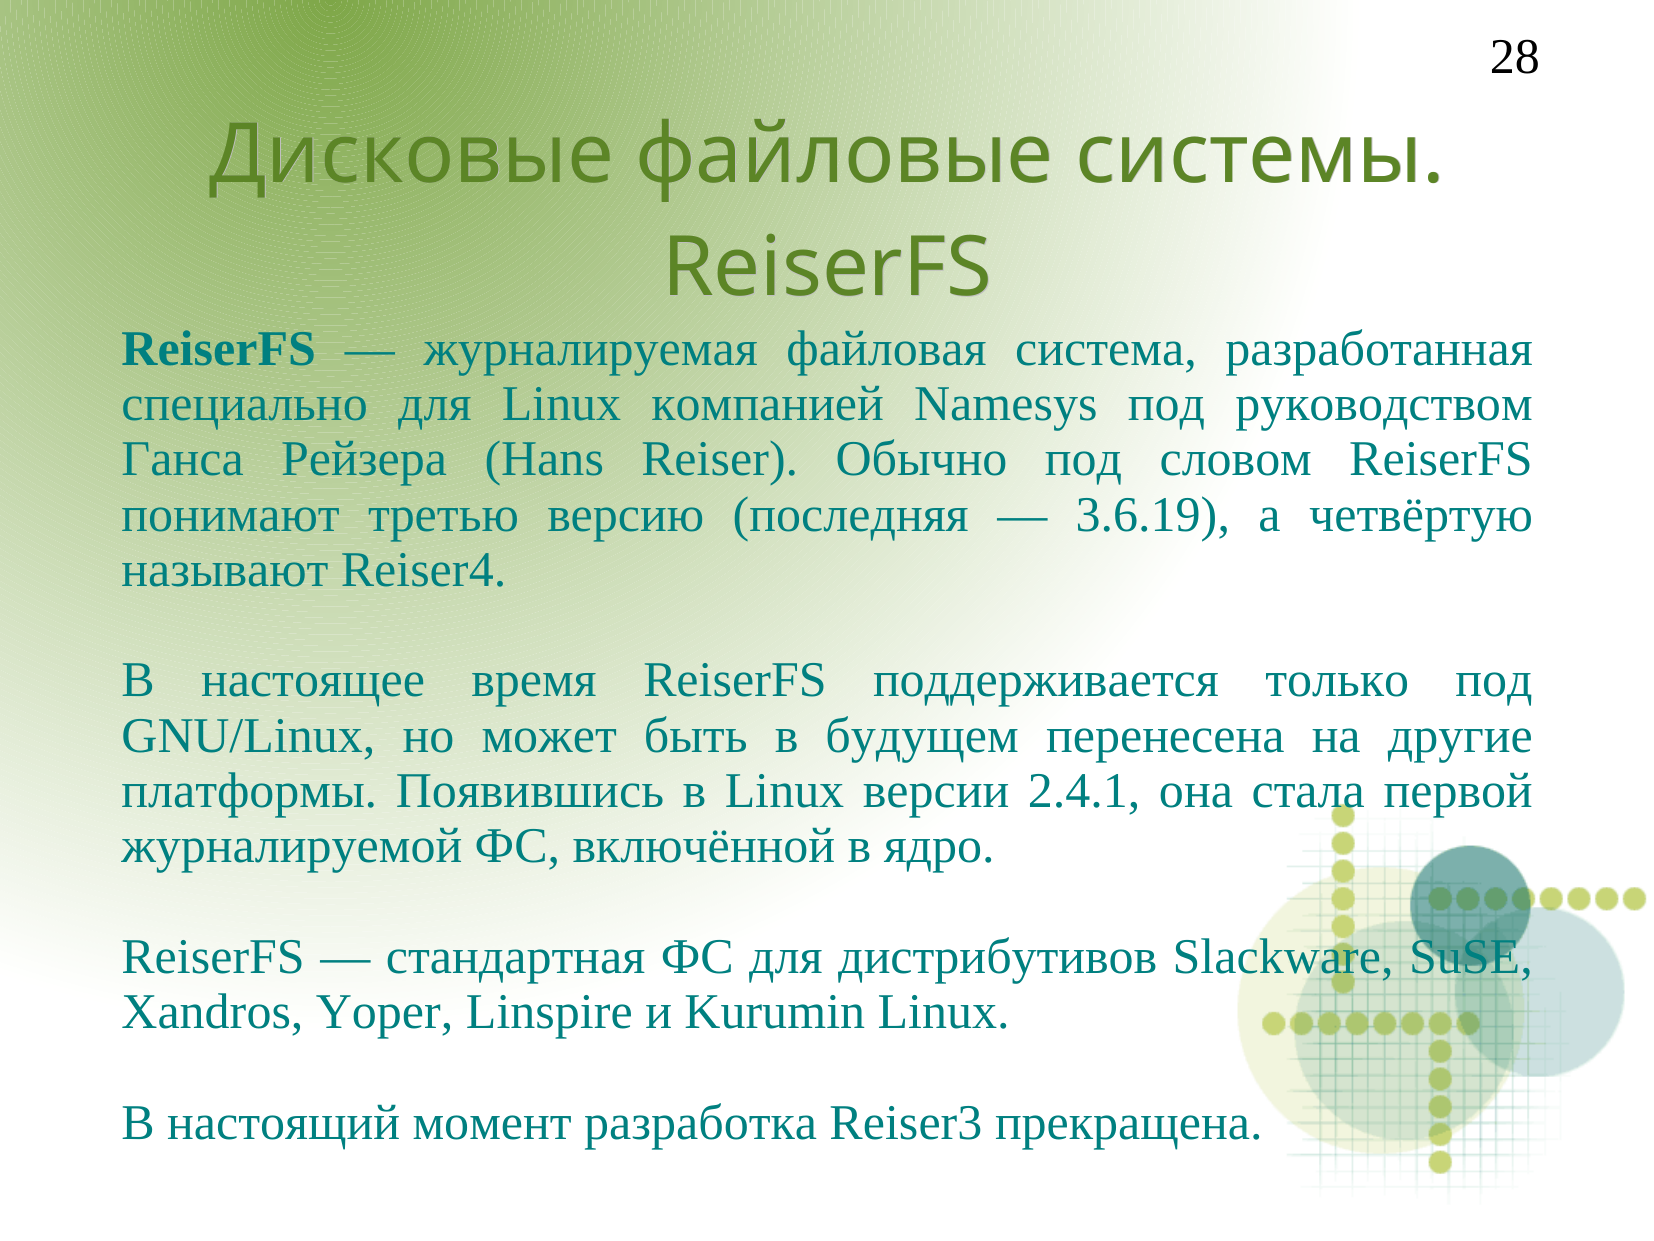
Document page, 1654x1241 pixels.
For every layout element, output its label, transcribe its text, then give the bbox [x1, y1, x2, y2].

title Дисковые файловые системы. ReiserFS [121, 102, 1534, 311]
picture [1224, 792, 1654, 1211]
subtitle ReiserFS — журналируемая файловая система, разработанная специально для Linux компанией Namesys под руководством Ганса Рейзера (Hans Reiser). Обычно под словом ReiserFS понимают третью версию (последняя — 3.6.19), а четвёртую называют Reiser4. В настоящее время ReiserFS поддерживается только под GNU/Linux, но может быть в будущем перенесена на другие платформы. Появившись в Linux версии 2.4.1, она стала первой журналируемой ФС, включённой в ядро. ReiserFS — стандартная ФС для дистрибутивов Slackware, SuSE, Xandros, Yoper, Linspire и Kurumin Linux. В настоящий момент разработка Reiser3 прекращена. [121, 312, 1534, 1158]
text_box <номер> [1500, 29, 1654, 89]
